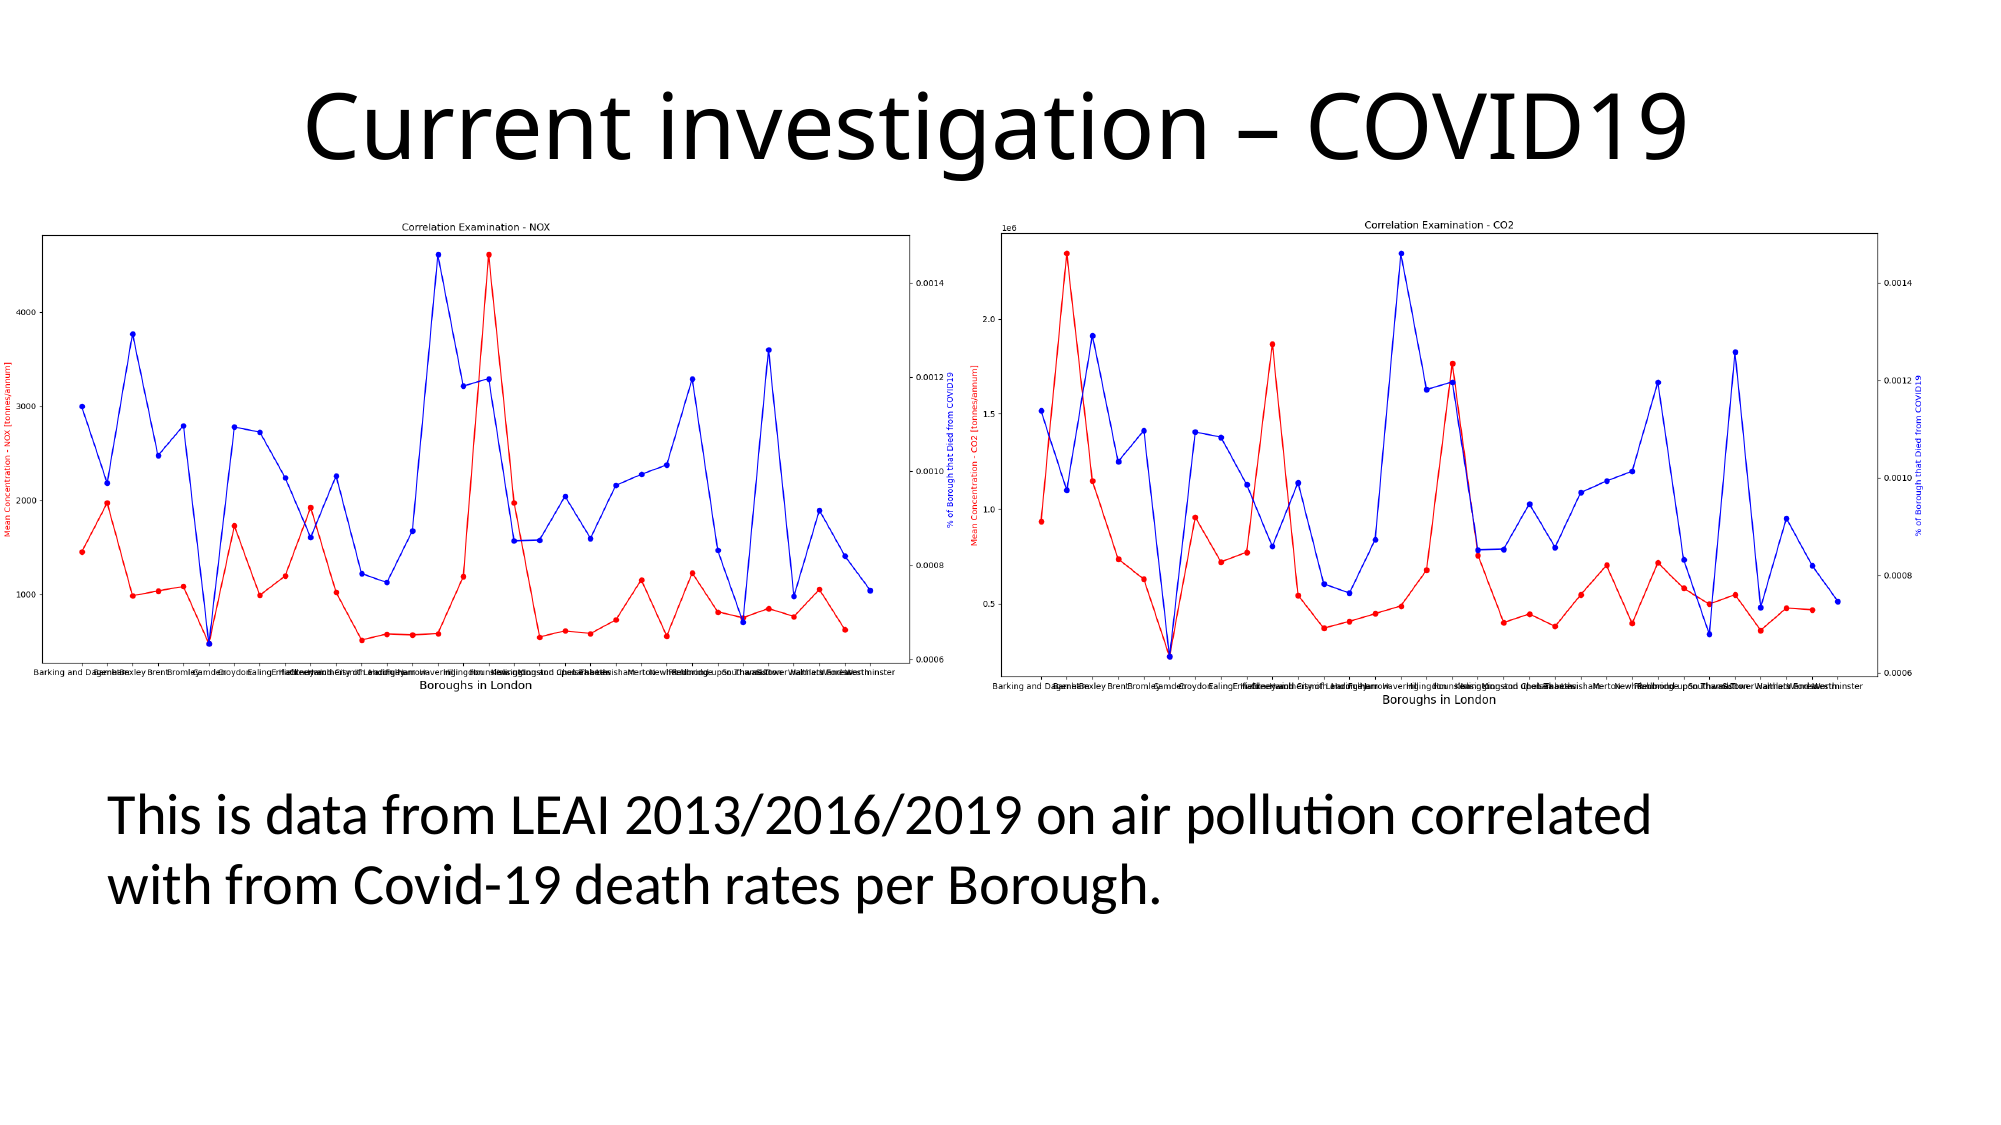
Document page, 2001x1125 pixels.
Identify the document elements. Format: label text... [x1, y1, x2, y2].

picture [0, 199, 1938, 724]
title Current investigation – COVID19 [137, 59, 1863, 200]
text_box This is data from LEAI 2013/2016/2019 on air pollution correlated with from Covid-19 death rates per Borough. [92, 769, 1779, 926]
